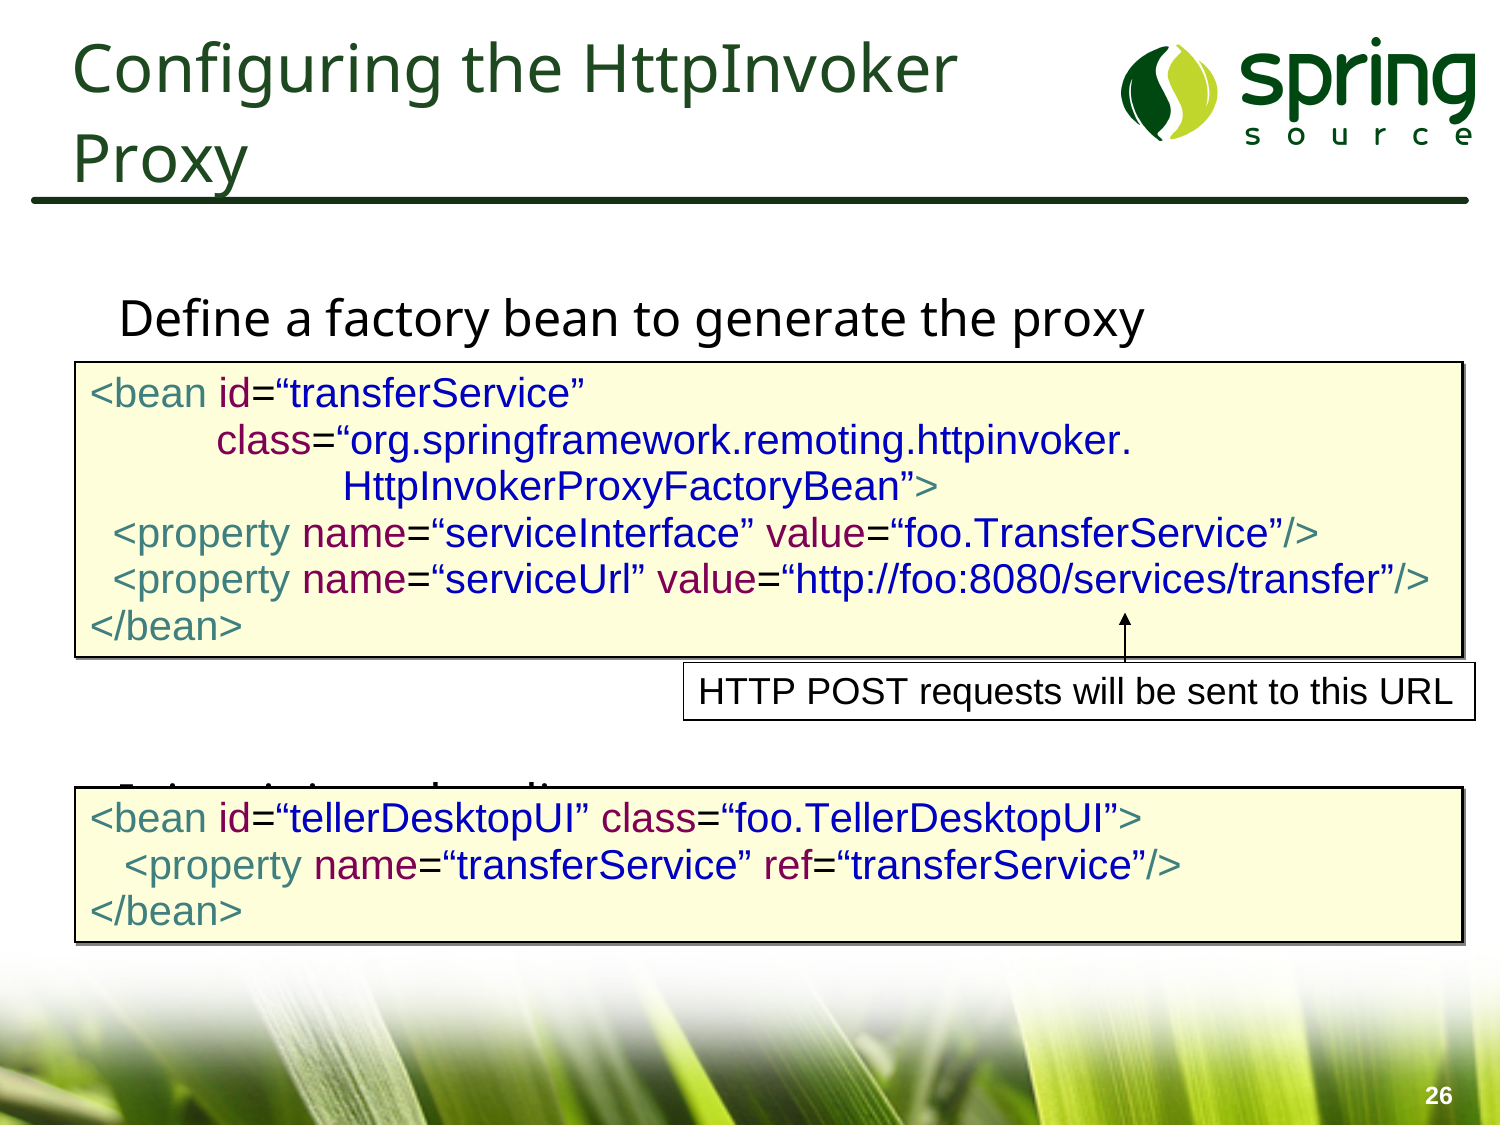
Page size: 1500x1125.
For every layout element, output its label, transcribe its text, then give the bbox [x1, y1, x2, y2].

text_box <bean id=“tellerDesktopUI” class=“foo.TellerDesktopUI”> <property name=“transferService” ref=“transferService”/> </bean> [74, 787, 1463, 943]
list Define a factory bean to generate the proxy Inject it into the client [103, 657, 1394, 787]
list Define a factory bean to generate the proxy Inject it into the client [103, 275, 1394, 362]
text_box <bean id=“transferService” class=“org.springframework.remoting.httpinvoker. HttpInvokerProxyFactoryBean”> <property name=“serviceInterface” value=“foo.TransferService”/> <property name=“serviceUrl” value=“http://foo:8080/services/transfer”/> </bean> [74, 362, 1463, 657]
picture [1121, 37, 1475, 145]
text_box HTTP POST requests will be sent to this URL [683, 662, 1476, 720]
picture [0, 944, 1500, 1125]
title Configuring the HttpInvoker Proxy [56, 13, 1089, 191]
